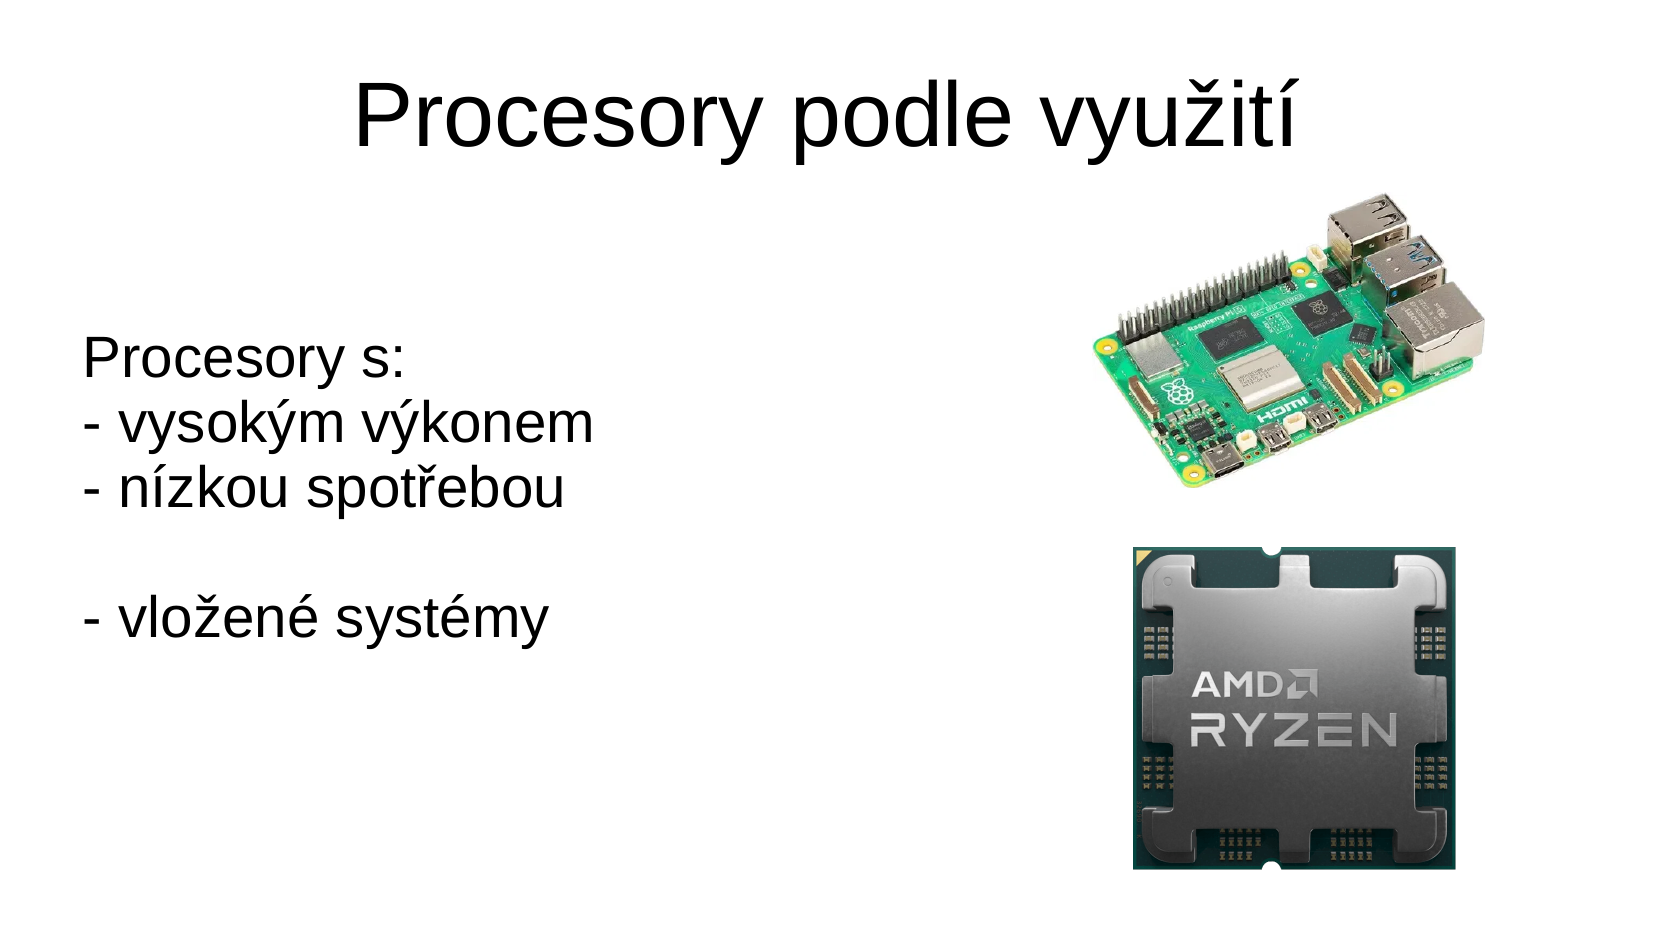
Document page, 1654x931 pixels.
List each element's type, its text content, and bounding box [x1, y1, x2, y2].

picture [1117, 531, 1471, 885]
title Procesory podle využití [82, 37, 1571, 193]
subtitle Procesory s: - vysokým výkonem - nízkou spotřebou - vložené systémy [82, 217, 1571, 758]
picture [1092, 192, 1485, 488]
